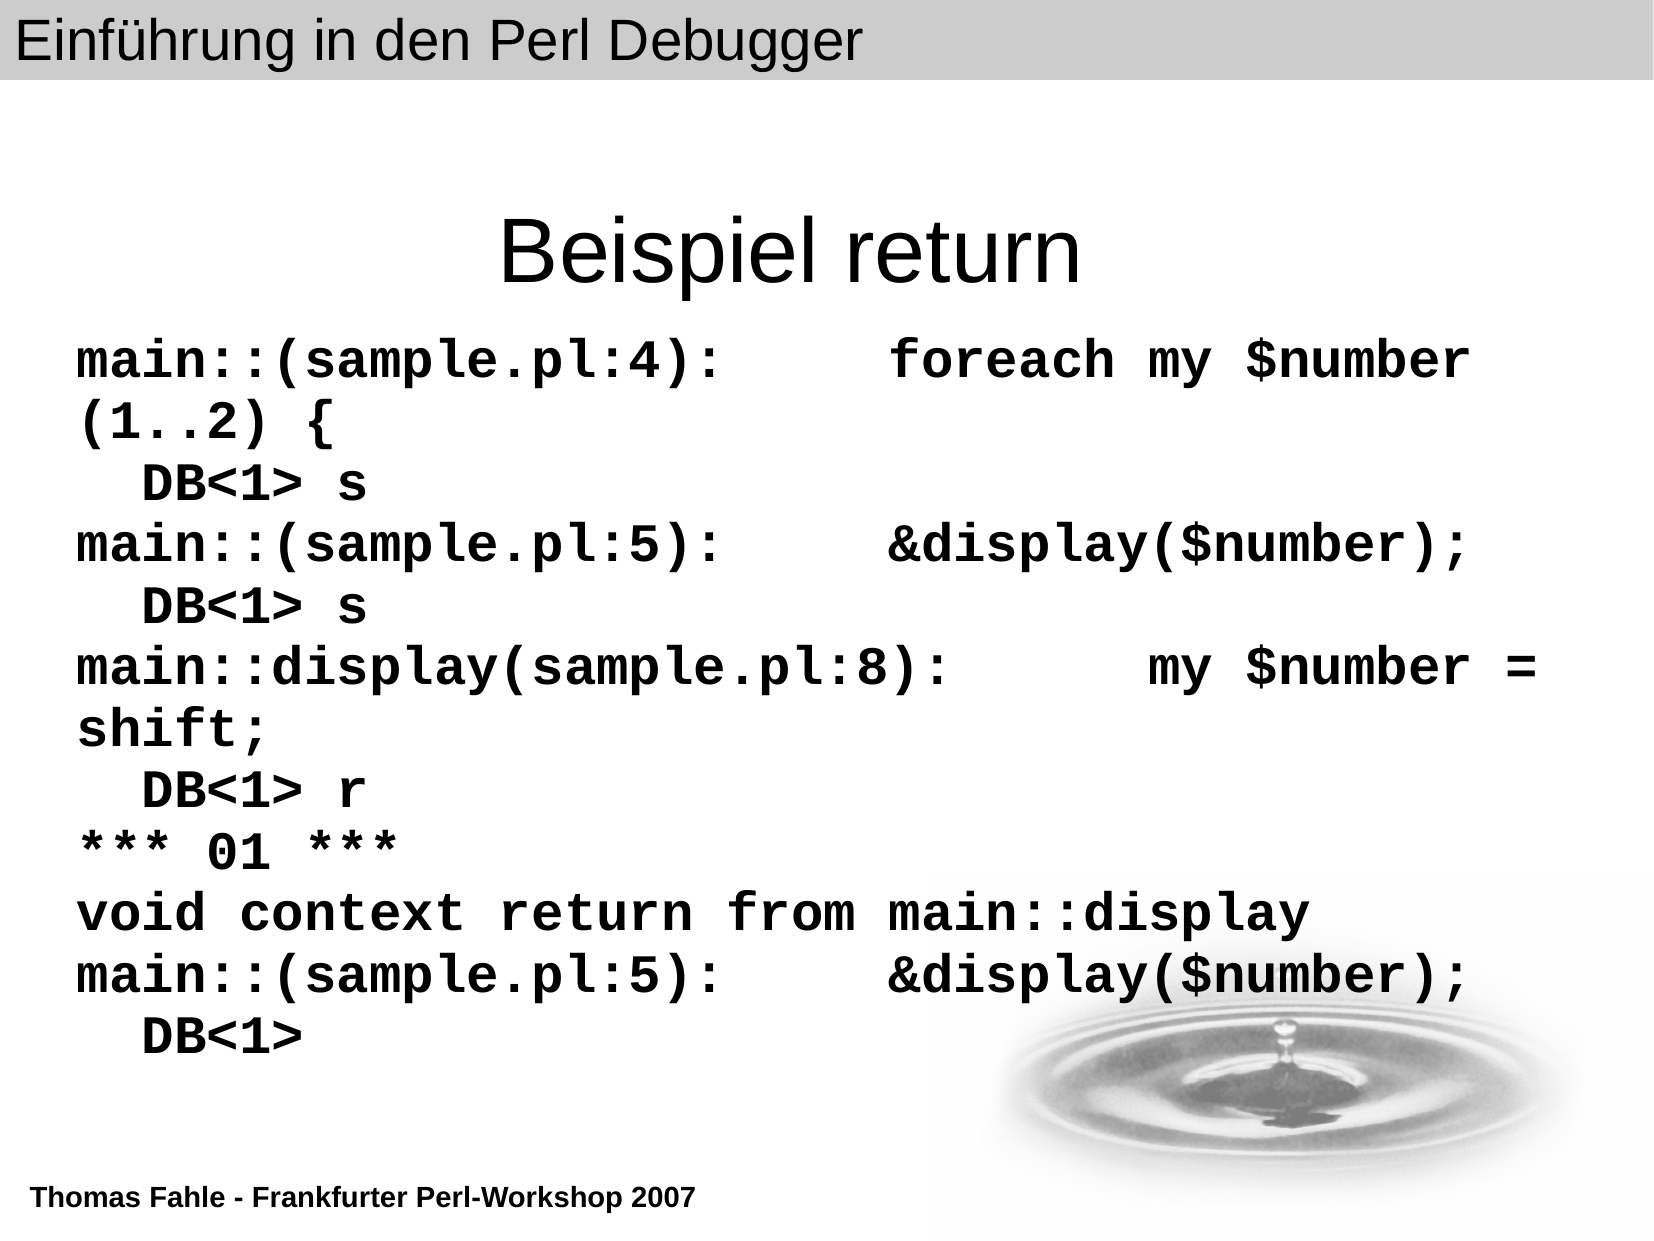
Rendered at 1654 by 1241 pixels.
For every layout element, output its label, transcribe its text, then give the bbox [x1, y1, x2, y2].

subtitle main::(sample.pl:4): foreach my $number (1..2) { DB<1> s main::(sample.pl:5): &display($number); DB<1> s main::display(sample.pl:8): my $number = shift; DB<1> r *** 01 *** void context return from main::display main::(sample.pl:5): &display($number); DB<1> [76, 330, 1565, 1072]
picture [0, 80, 1654, 1241]
title Beispiel return [47, 147, 1536, 355]
